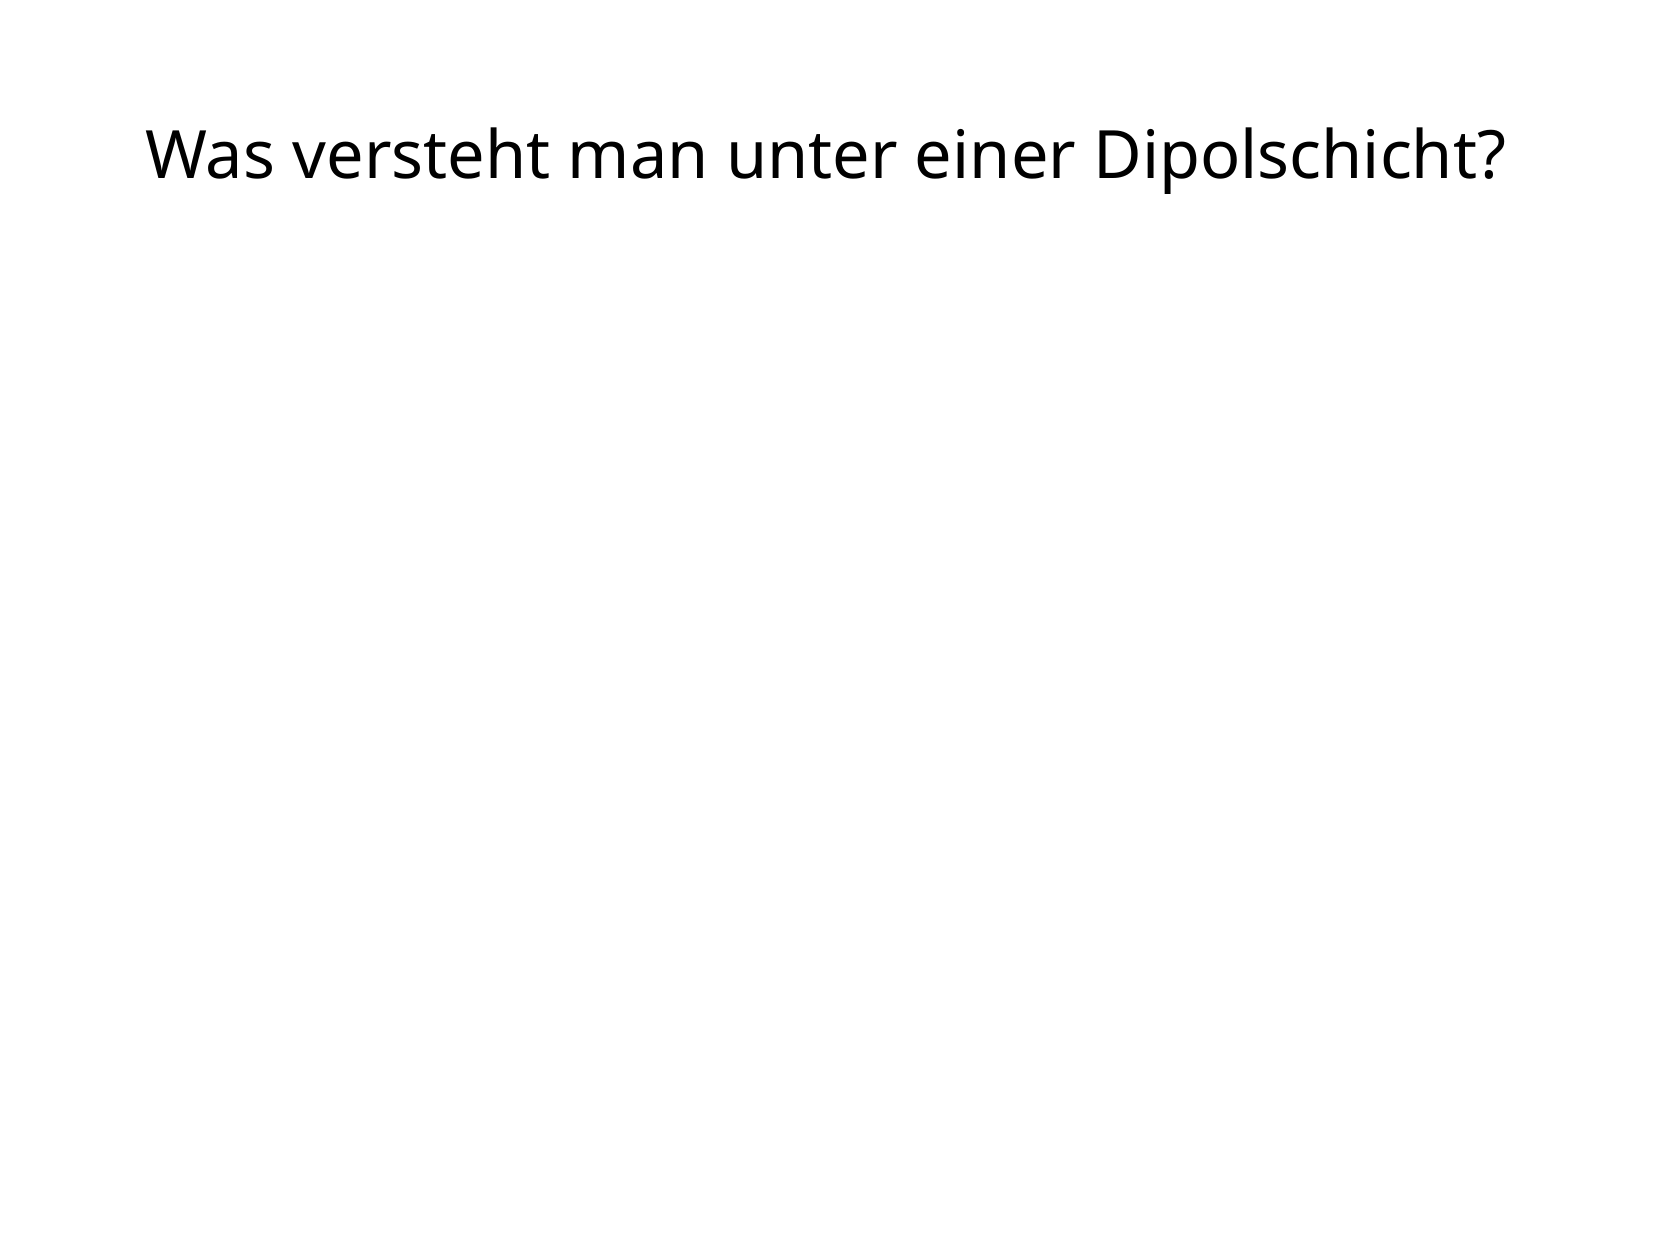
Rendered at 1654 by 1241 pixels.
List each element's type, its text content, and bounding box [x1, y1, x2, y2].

title Was versteht man unter einer Dipolschicht? [82, 49, 1571, 257]
